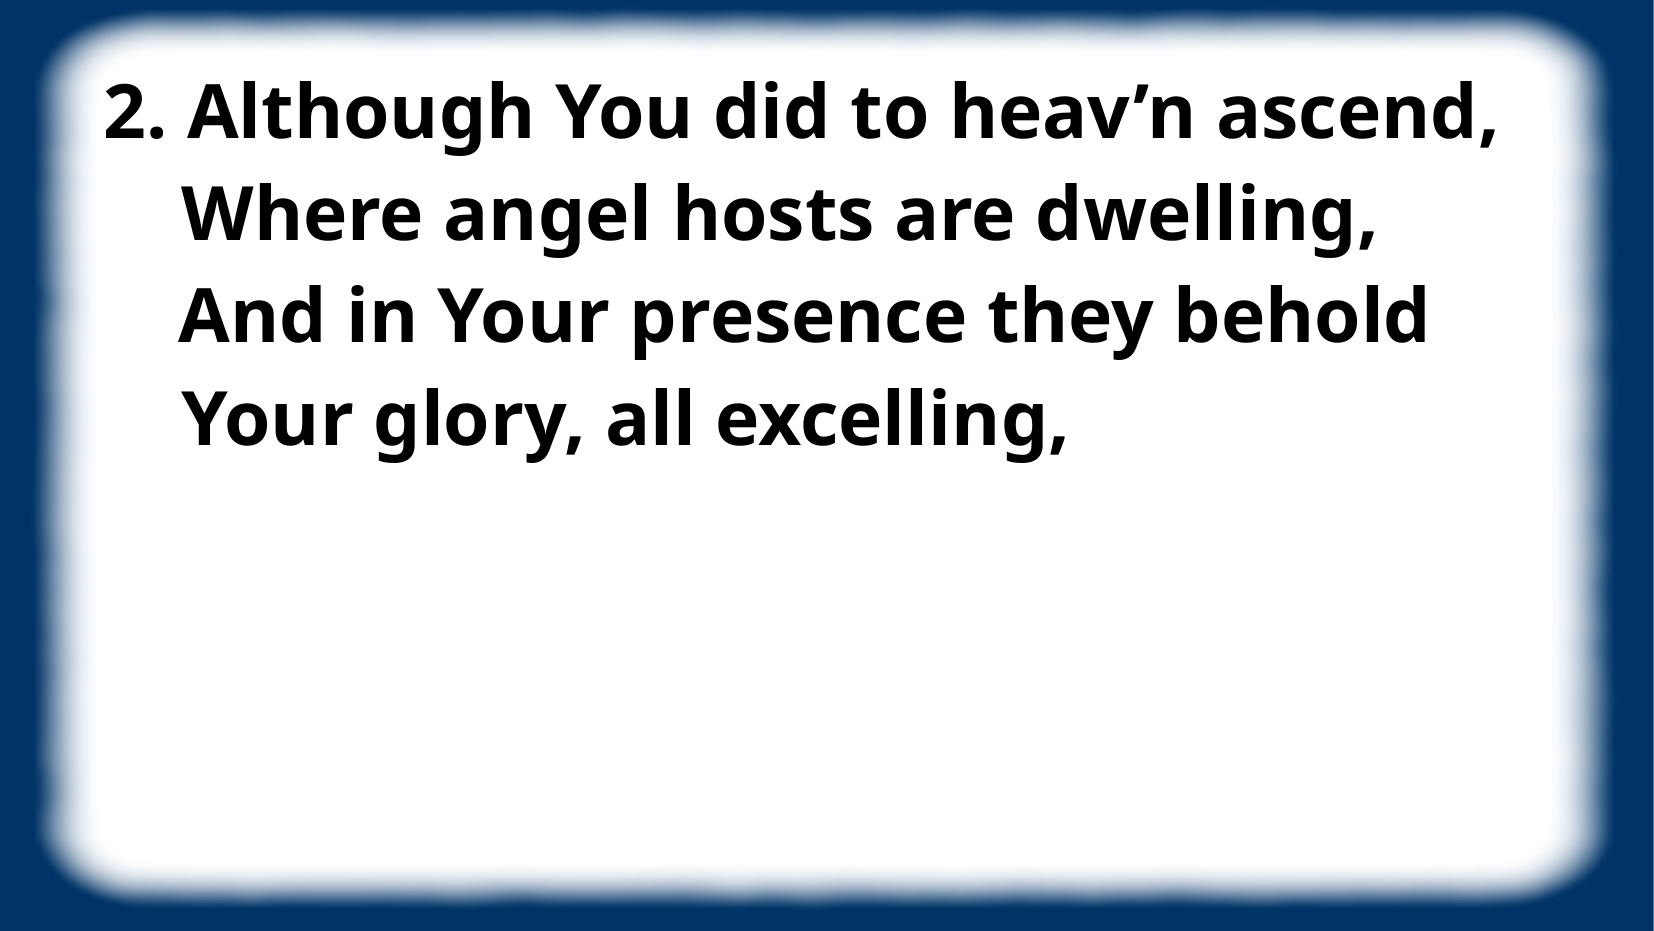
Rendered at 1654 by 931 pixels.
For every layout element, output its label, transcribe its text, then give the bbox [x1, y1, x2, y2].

picture [0, 0, 1654, 931]
text_box 2. Although You did to heav’n ascend, Where angel hosts are dwelling, And in Your presence they behold Your glory, all excelling, [88, 50, 1574, 465]
